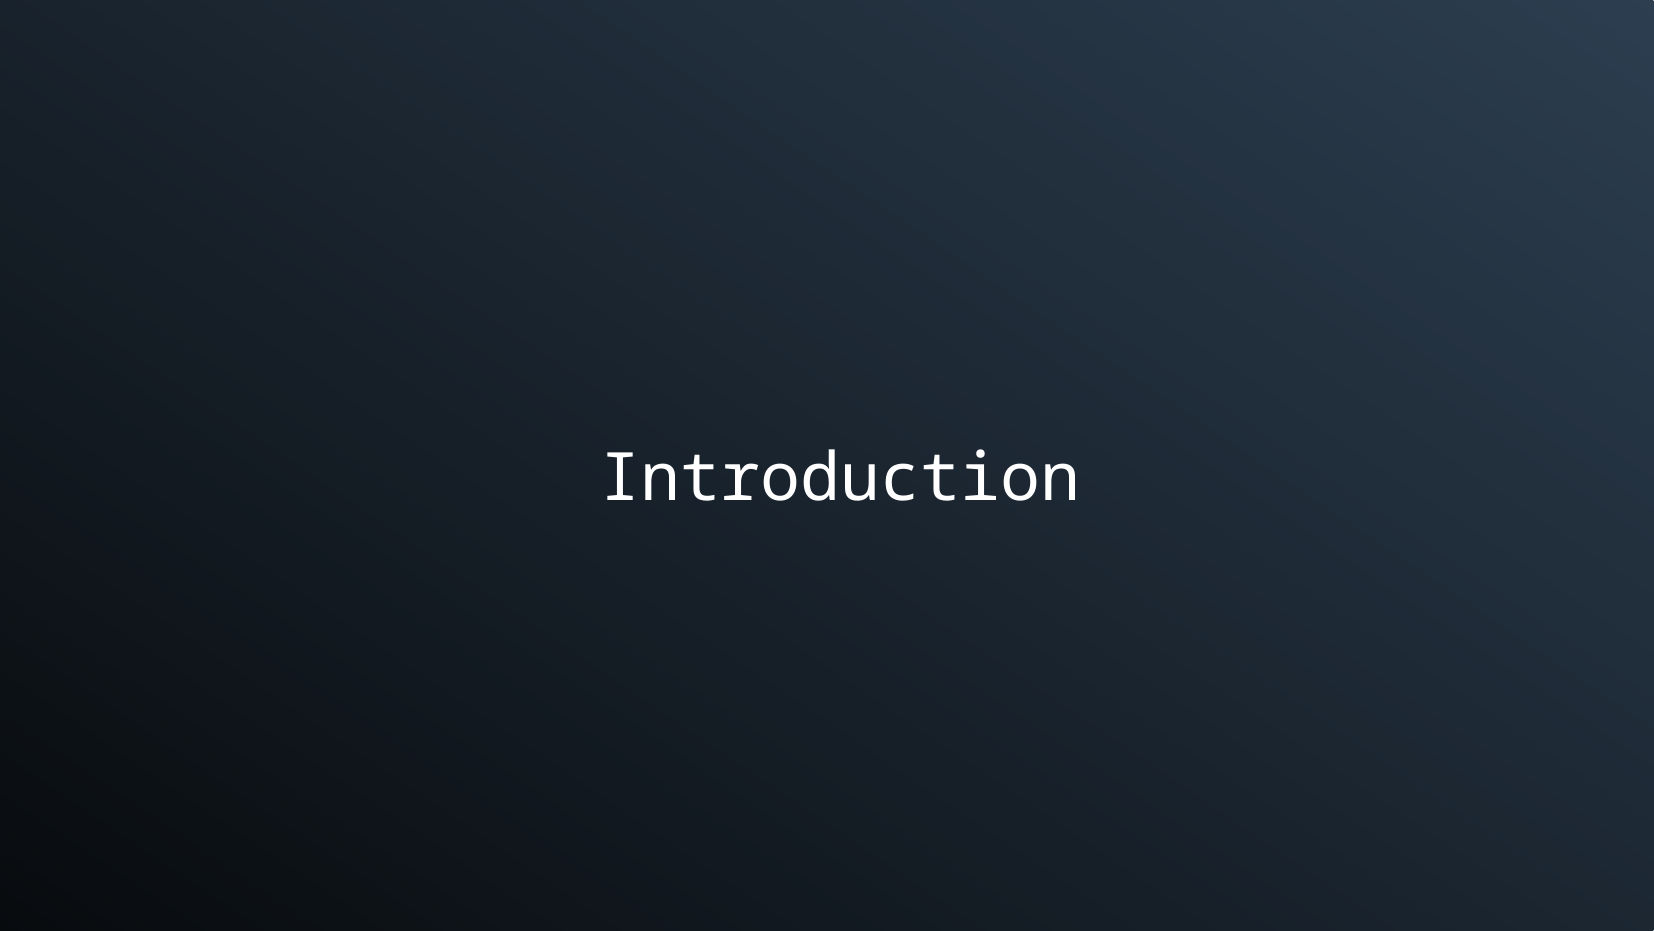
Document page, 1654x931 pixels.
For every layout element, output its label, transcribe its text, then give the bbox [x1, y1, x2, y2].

subtitle Introduction [187, 300, 1493, 650]
